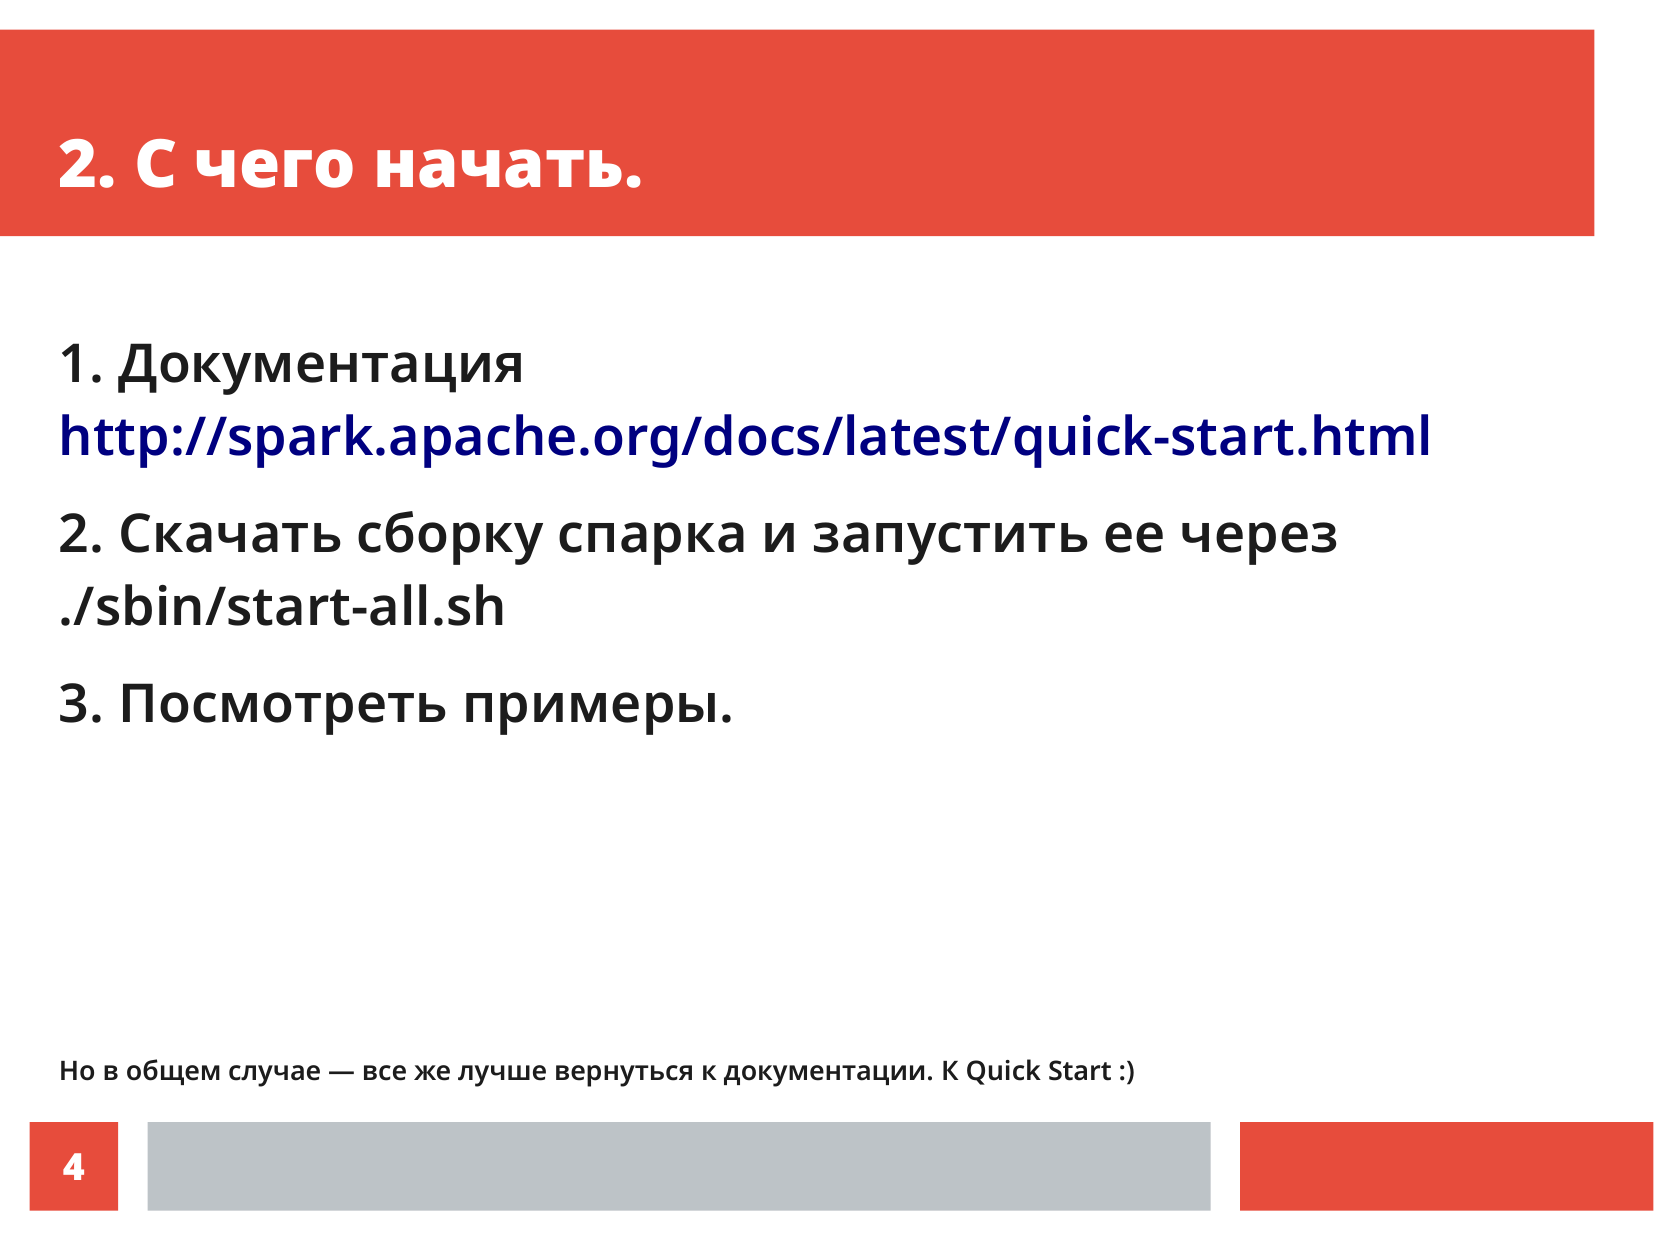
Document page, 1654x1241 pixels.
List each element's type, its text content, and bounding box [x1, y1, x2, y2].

list 1. Документацияhttp://spark.apache.org/docs/latest/quick-start.html 2. Скачать сборку спарка и запустить ее через ./sbin/start-all.sh 3. Посмотреть примеры. Но в общем случае — все же лучше вернуться к документации. К Quick Start :) [59, 324, 1565, 1093]
title 2. С чего начать. [59, 59, 1595, 207]
